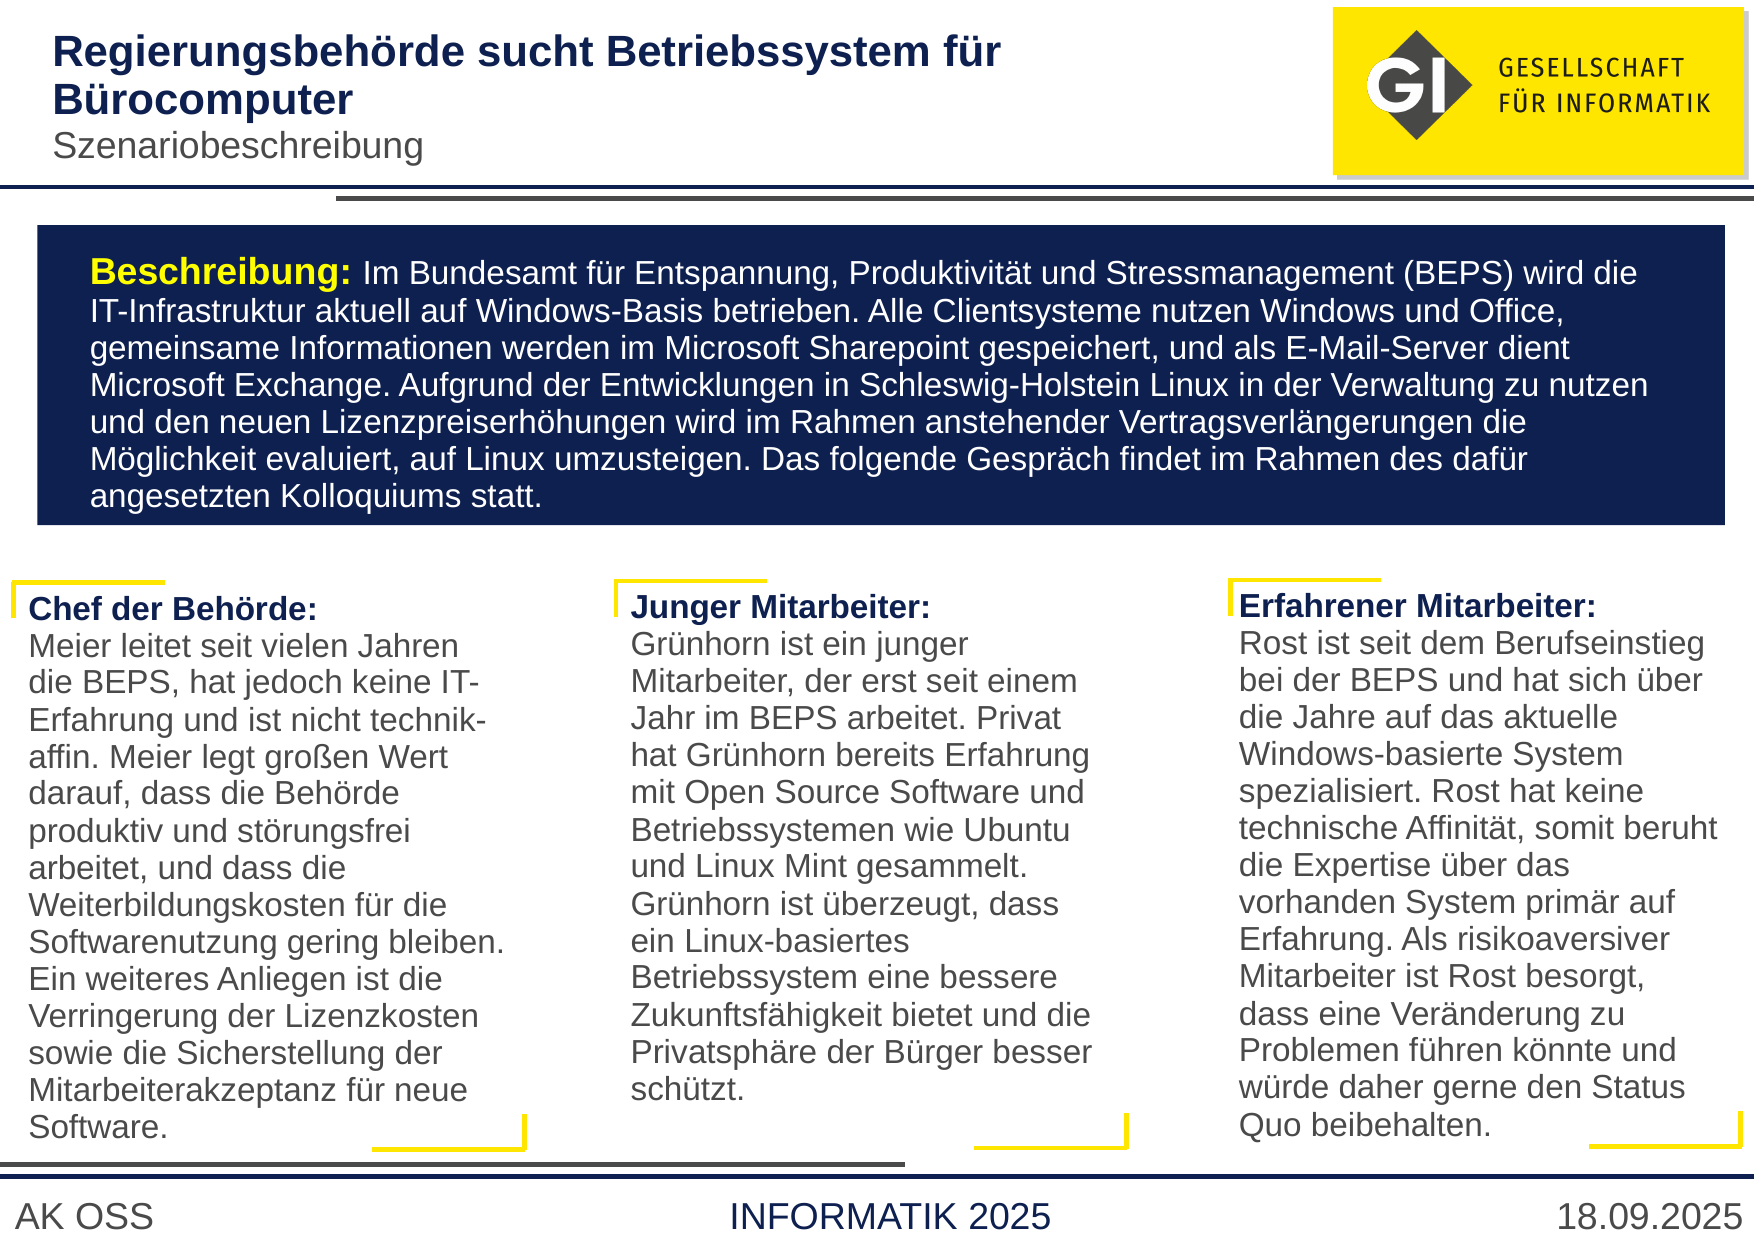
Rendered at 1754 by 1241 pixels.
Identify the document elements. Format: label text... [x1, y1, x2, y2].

picture [1367, 30, 1710, 140]
text_box Regierungsbehörde sucht Betriebssystem für Bürocomputer Szenariobeschreibung [37, 19, 1313, 174]
text_box Chef der Behörde: Meier leitet seit vielen Jahren die BEPS, hat jedoch keine IT-Erfahrung und ist nicht technik-affin. Meier legt großen Wert darauf, dass die Behörde produktiv und störungsfrei arbeitet, und dass die Weiterbildungskosten für die Softwarenutzung gering bleiben. Ein weiteres Anliegen ist die Verringerung der Lizenzkosten sowie die Sicherstellung der Mitarbeiterakzeptanz für neue Software. [13, 582, 525, 1190]
text_box INFORMATIK 2025 [714, 1188, 1067, 1241]
text_box [37, 225, 1725, 526]
text_box Beschreibung: Im Bundesamt für Entspannung, Produktivität und Stressmanagement (BEPS) wird die IT-Infrastruktur aktuell auf Windows-Basis betrieben. Alle Clientsysteme nutzen Windows und Office, gemeinsame Informationen werden im Microsoft Sharepoint gespeichert, und als E-Mail-Server dient Microsoft Exchange. Aufgrund der Entwicklungen in Schleswig-Holstein Linux in der Verwaltung zu nutzen und den neuen Lizenzpreiserhöhungen wird im Rahmen anstehender Vertragsverlängerungen die Möglichkeit evaluiert, auf Linux umzusteigen. Das folgende Gespräch findet im Rahmen des dafür angesetzten Kolloquiums statt. [75, 243, 1688, 720]
text_box 18.09.2025 [1541, 1188, 1754, 1241]
text_box AK OSS [0, 1188, 170, 1241]
text_box [1332, 7, 1744, 176]
text_box Junger Mitarbeiter: Grünhorn ist ein junger Mitarbeiter, der erst seit einem Jahr im BEPS arbeitet. Privat hat Grünhorn bereits Erfahrung mit Open Source Software und Betriebssystemen wie Ubuntu und Linux Mint gesammelt. Grünhorn ist überzeugt, dass ein Linux-basiertes Betriebssystem eine bessere Zukunftsfähigkeit bietet und die Privatsphäre der Bürger besser schützt. [615, 720, 1127, 1152]
text_box Erfahrener Mitarbeiter: Rost ist seit dem Berufseinstieg bei der BEPS und hat sich über die Jahre auf das aktuelle Windows-basierte System spezialisiert. Rost hat keine technische Affinität, somit beruht die Expertise über das vorhanden System primär auf Erfahrung. Als risikoaversiver Mitarbeiter ist Rost besorgt, dass eine Veränderung zu Problemen führen könnte und würde daher gerne den Status Quo beibehalten. [1224, 580, 1735, 1151]
